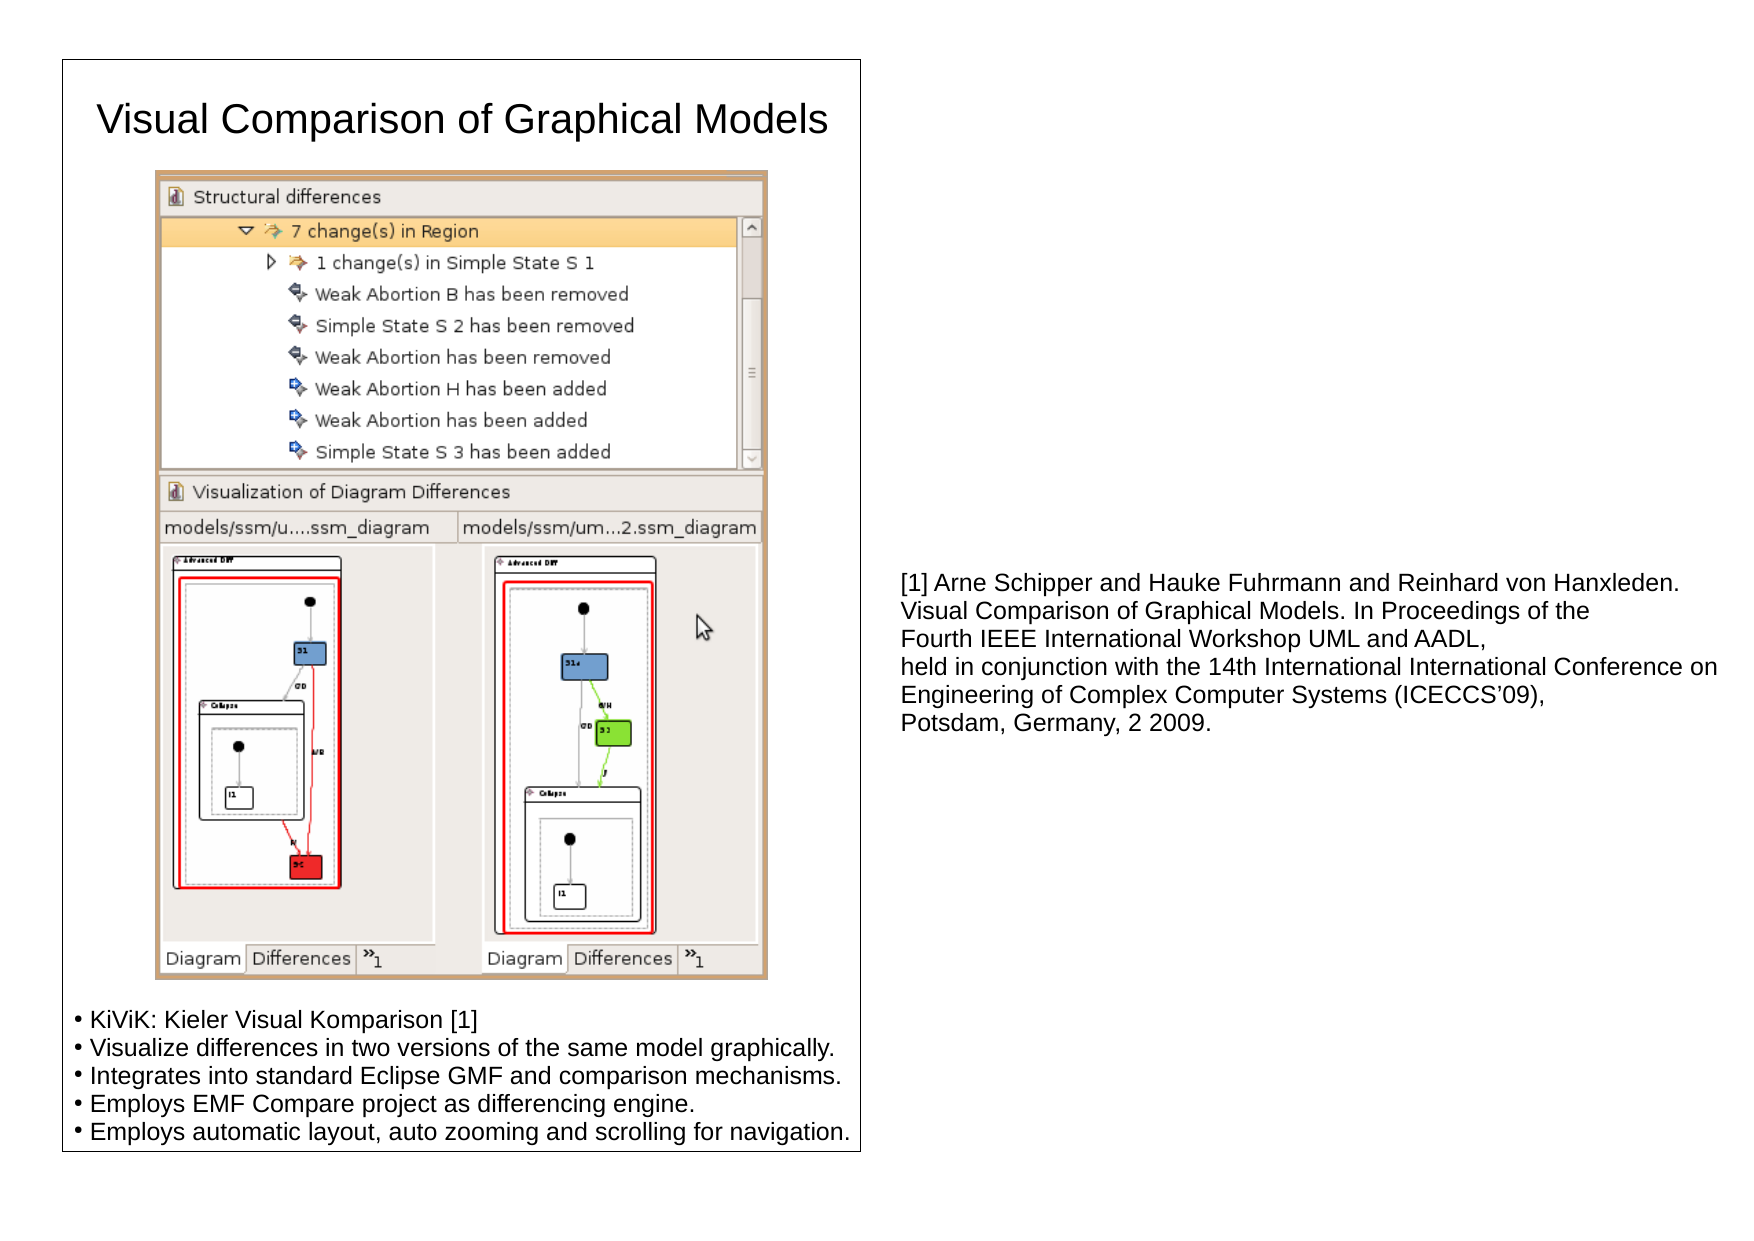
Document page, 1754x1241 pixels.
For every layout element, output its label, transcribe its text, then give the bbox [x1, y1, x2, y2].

text_box Visual Comparison of Graphical Models [81, 88, 842, 150]
text_box [1] Arne Schipper and Hauke Fuhrmann and Reinhard von Hanxleden. Visual Comparison of Graphical Models. In Proceedings of the Fourth IEEE International Workshop UML and AADL, held in conjunction with the 14th International International Conference on Engineering of Complex Computer Systems (ICECCS’09), Potsdam, Germany, 2 2009. [885, 561, 1738, 743]
picture [155, 170, 768, 980]
text_box KiViK: Kieler Visual Komparison [1] Visualize differences in two versions of the same model graphically. Integrates into standard Eclipse GMF and comparison mechanisms. Employs EMF Compare project as differencing engine. Employs automatic layout, auto zooming and scrolling for navigation. [59, 997, 865, 1152]
